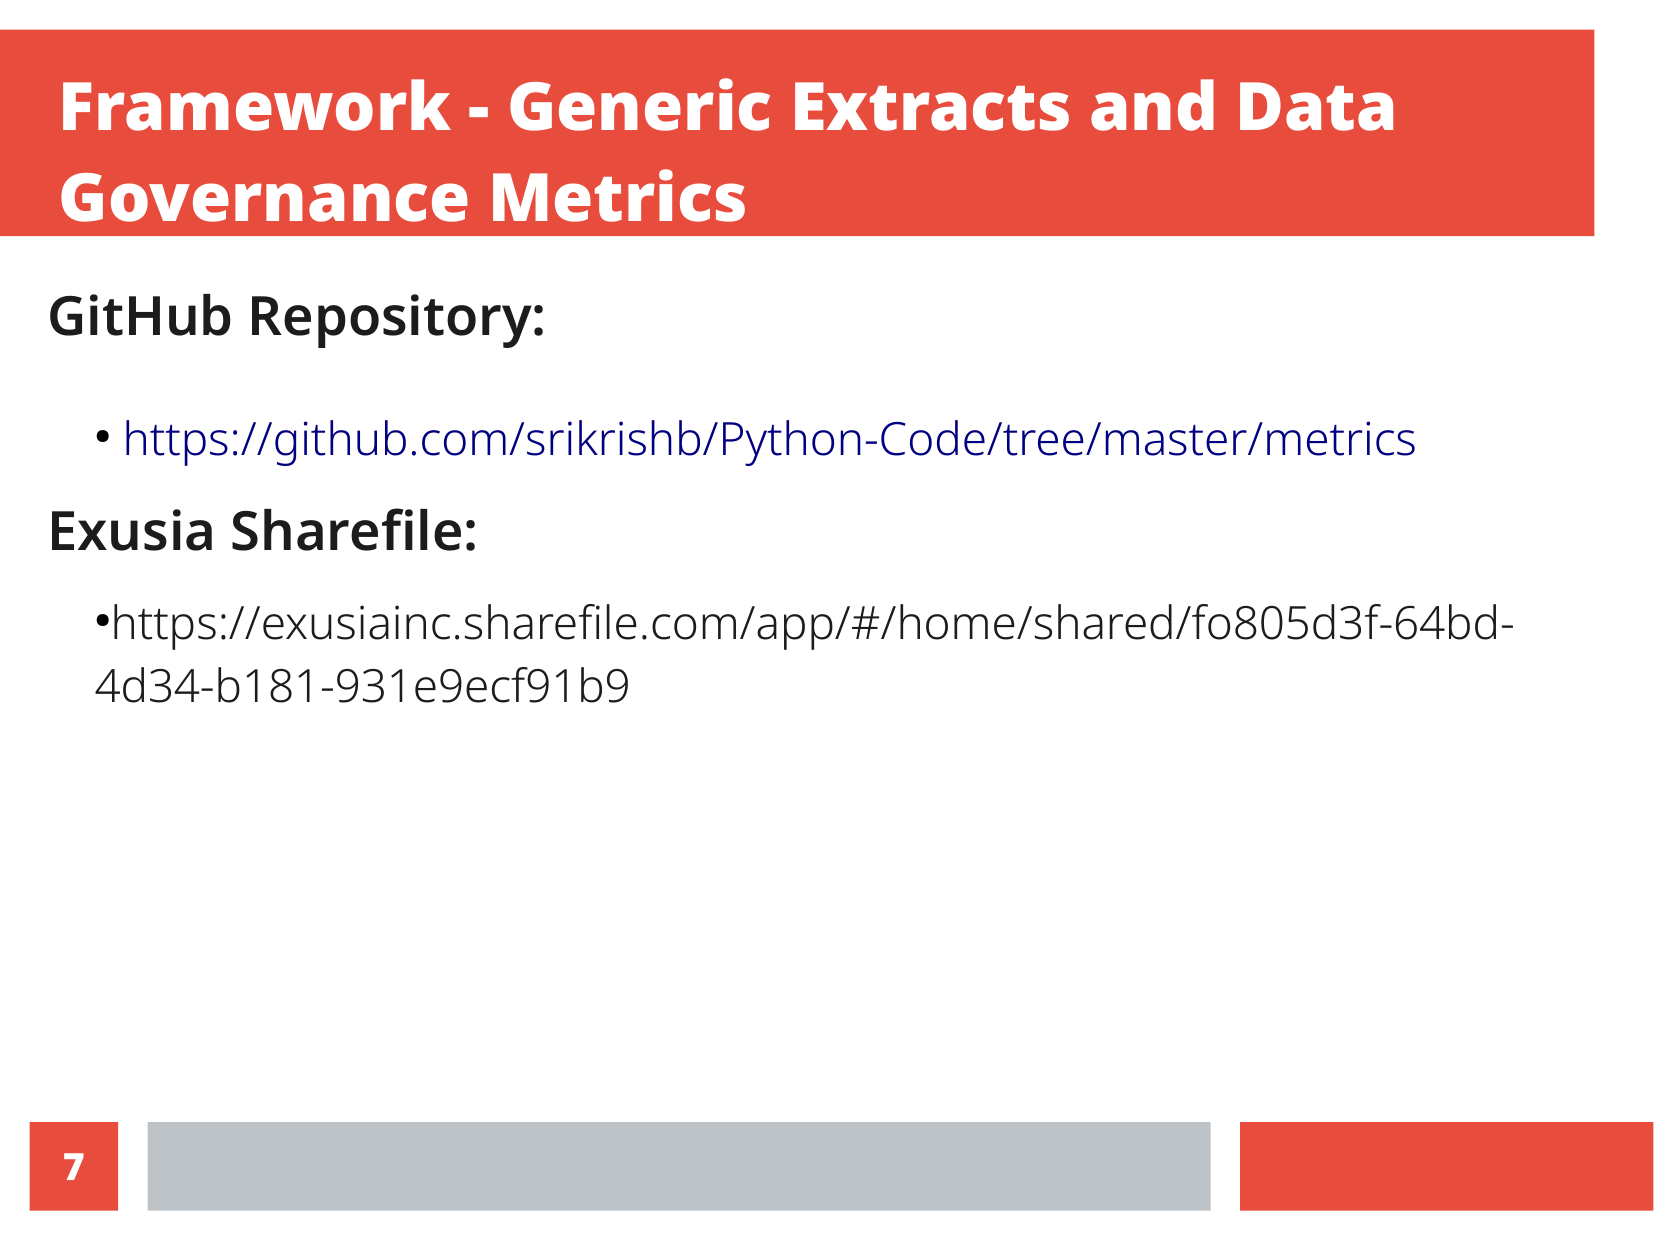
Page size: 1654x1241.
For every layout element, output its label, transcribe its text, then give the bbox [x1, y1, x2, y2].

text_box [127, 629, 158, 692]
list GitHub Repository: https://github.com/srikrishb/Python-Code/tree/master/metrics Exusia Sharefile: https://exusiainc.sharefile.com/app/#/home/shared/fo805d3f-64bd-4d34-b181-931e9ecf91b9 [47, 277, 1554, 1046]
title Framework - Generic Extracts and Data Governance Metrics [59, 59, 1595, 207]
